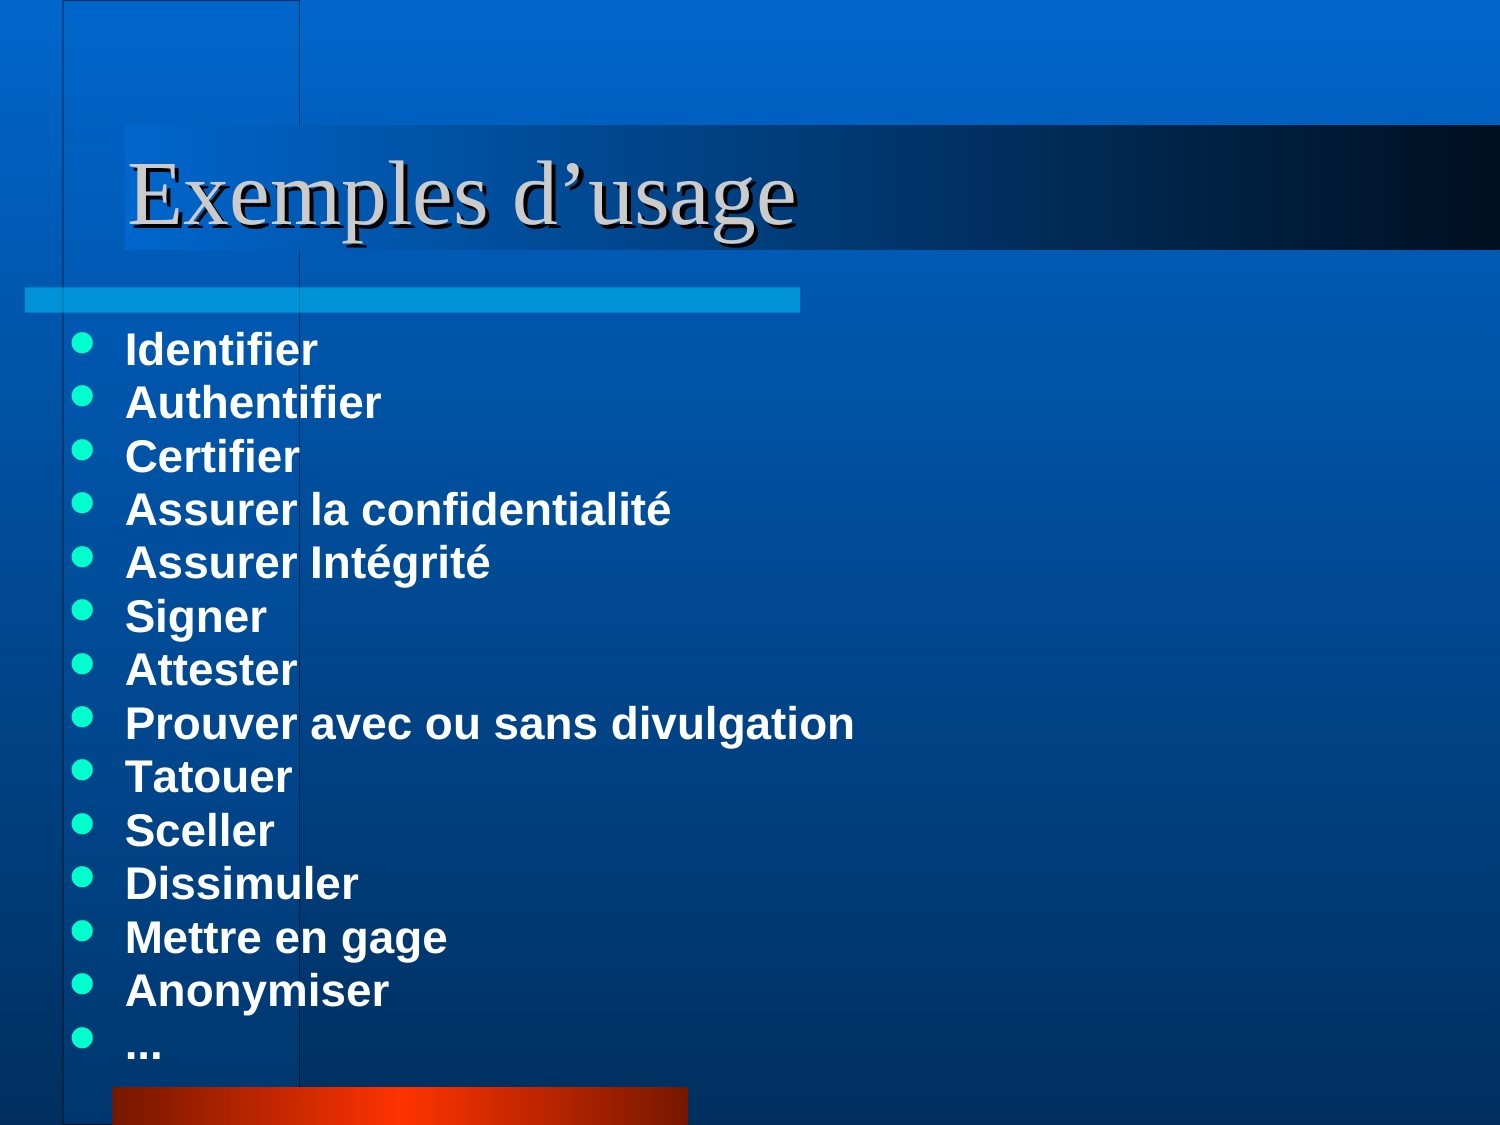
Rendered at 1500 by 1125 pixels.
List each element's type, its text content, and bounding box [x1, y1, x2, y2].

title Exemples d’usage [112, 99, 1388, 288]
list Identifier Authentifier Certifier Assurer la confidentialité Assurer Intégrité Signer Attester Prouver avec ou sans divulgation Tatouer Sceller Dissimuler Mettre en gage Anonymiser ... [53, 324, 1418, 1125]
